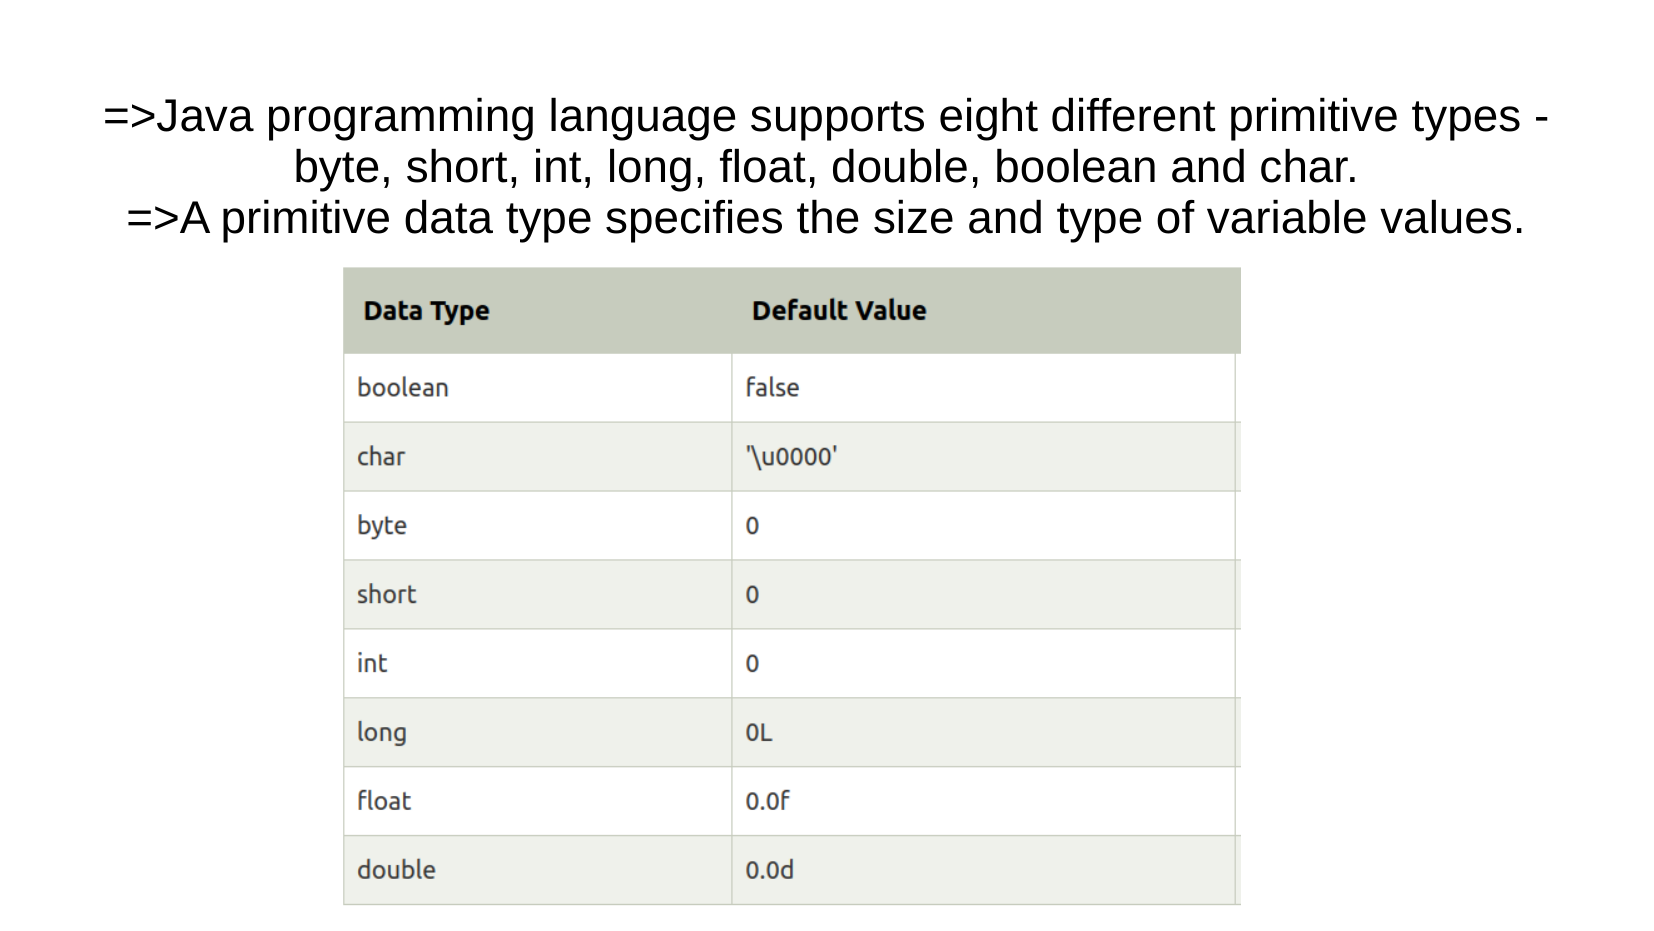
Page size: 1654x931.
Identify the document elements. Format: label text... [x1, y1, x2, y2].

picture [342, 265, 1241, 909]
subtitle =>Java programming language supports eight different primitive types - byte, short, int, long, float, double, boolean and char. =>A primitive data type specifies the size and type of variable values. [82, 37, 1571, 757]
